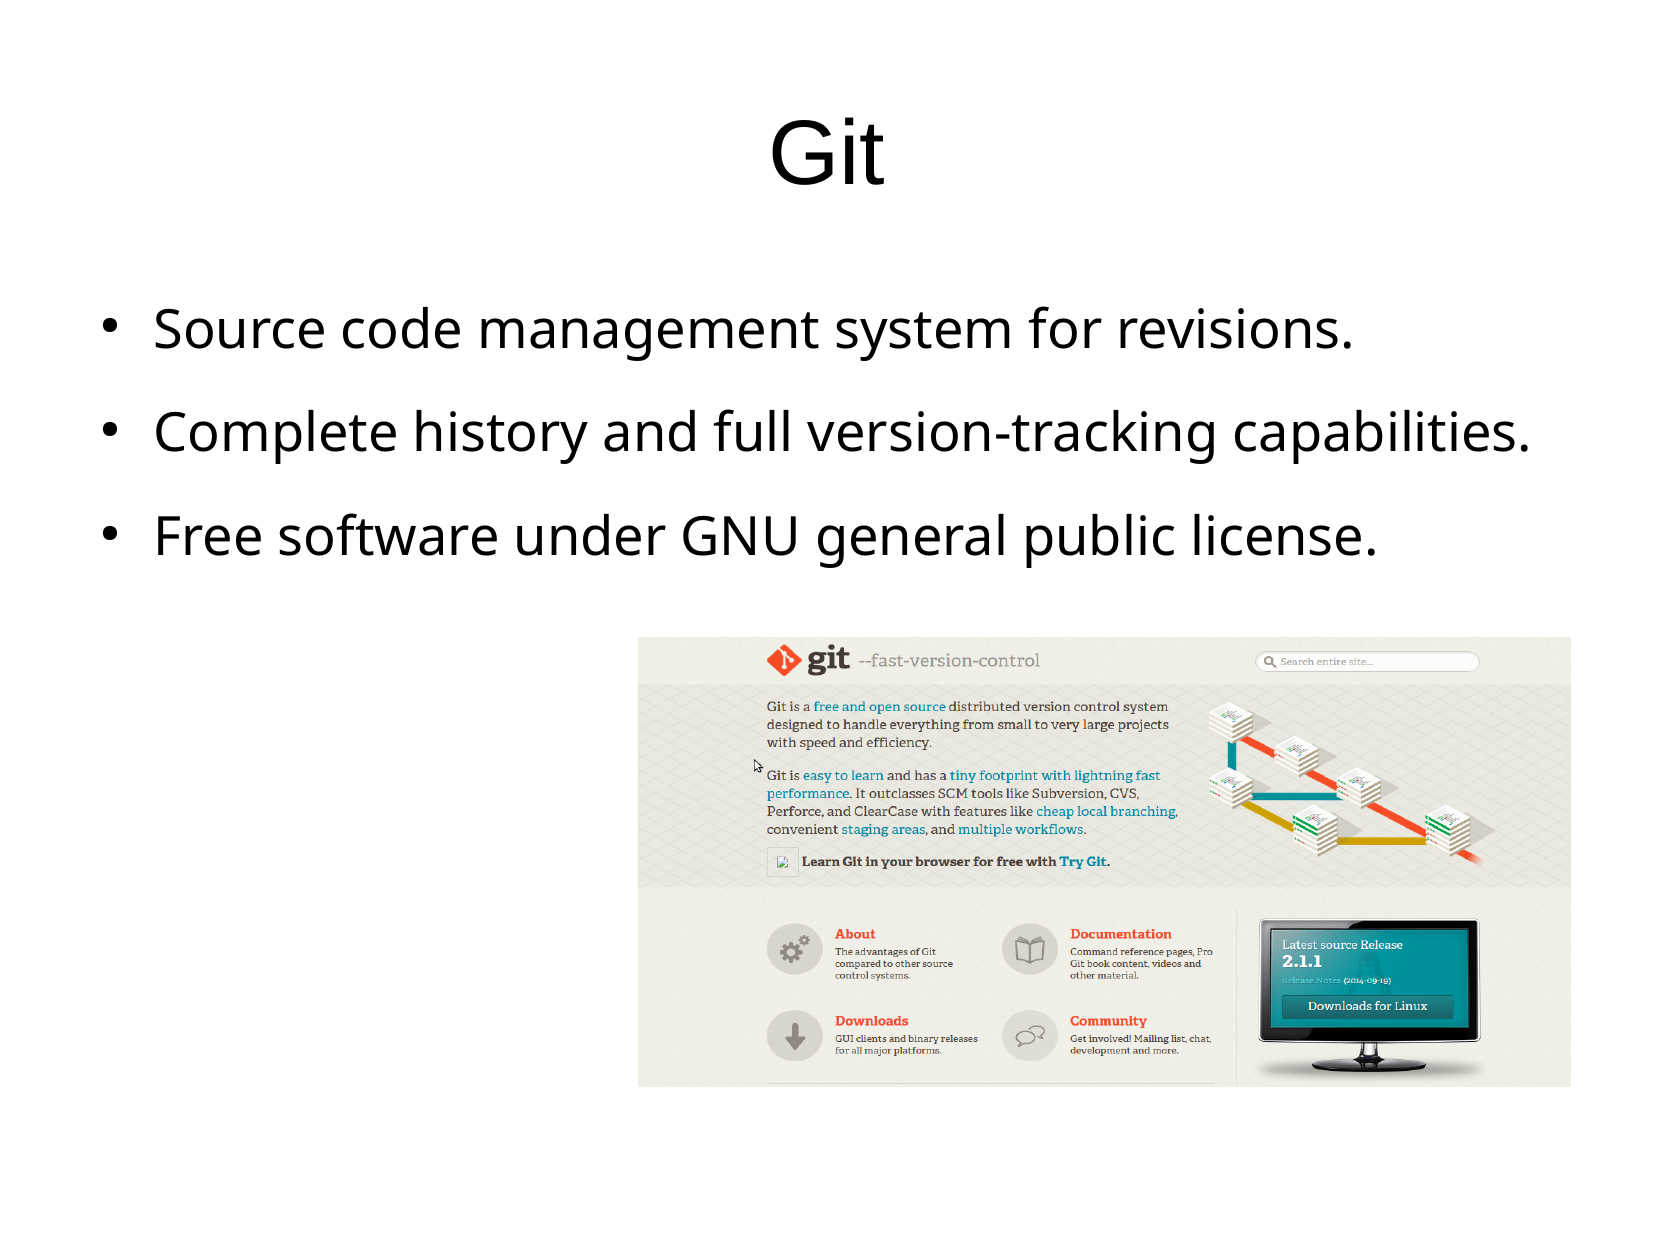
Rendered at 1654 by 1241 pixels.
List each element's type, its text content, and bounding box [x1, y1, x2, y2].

picture [637, 637, 1571, 1087]
list Source code management system for revisions. Complete history and full version-tracking capabilities. Free software under GNU general public license. [82, 290, 1538, 1010]
title Git [82, 49, 1571, 257]
